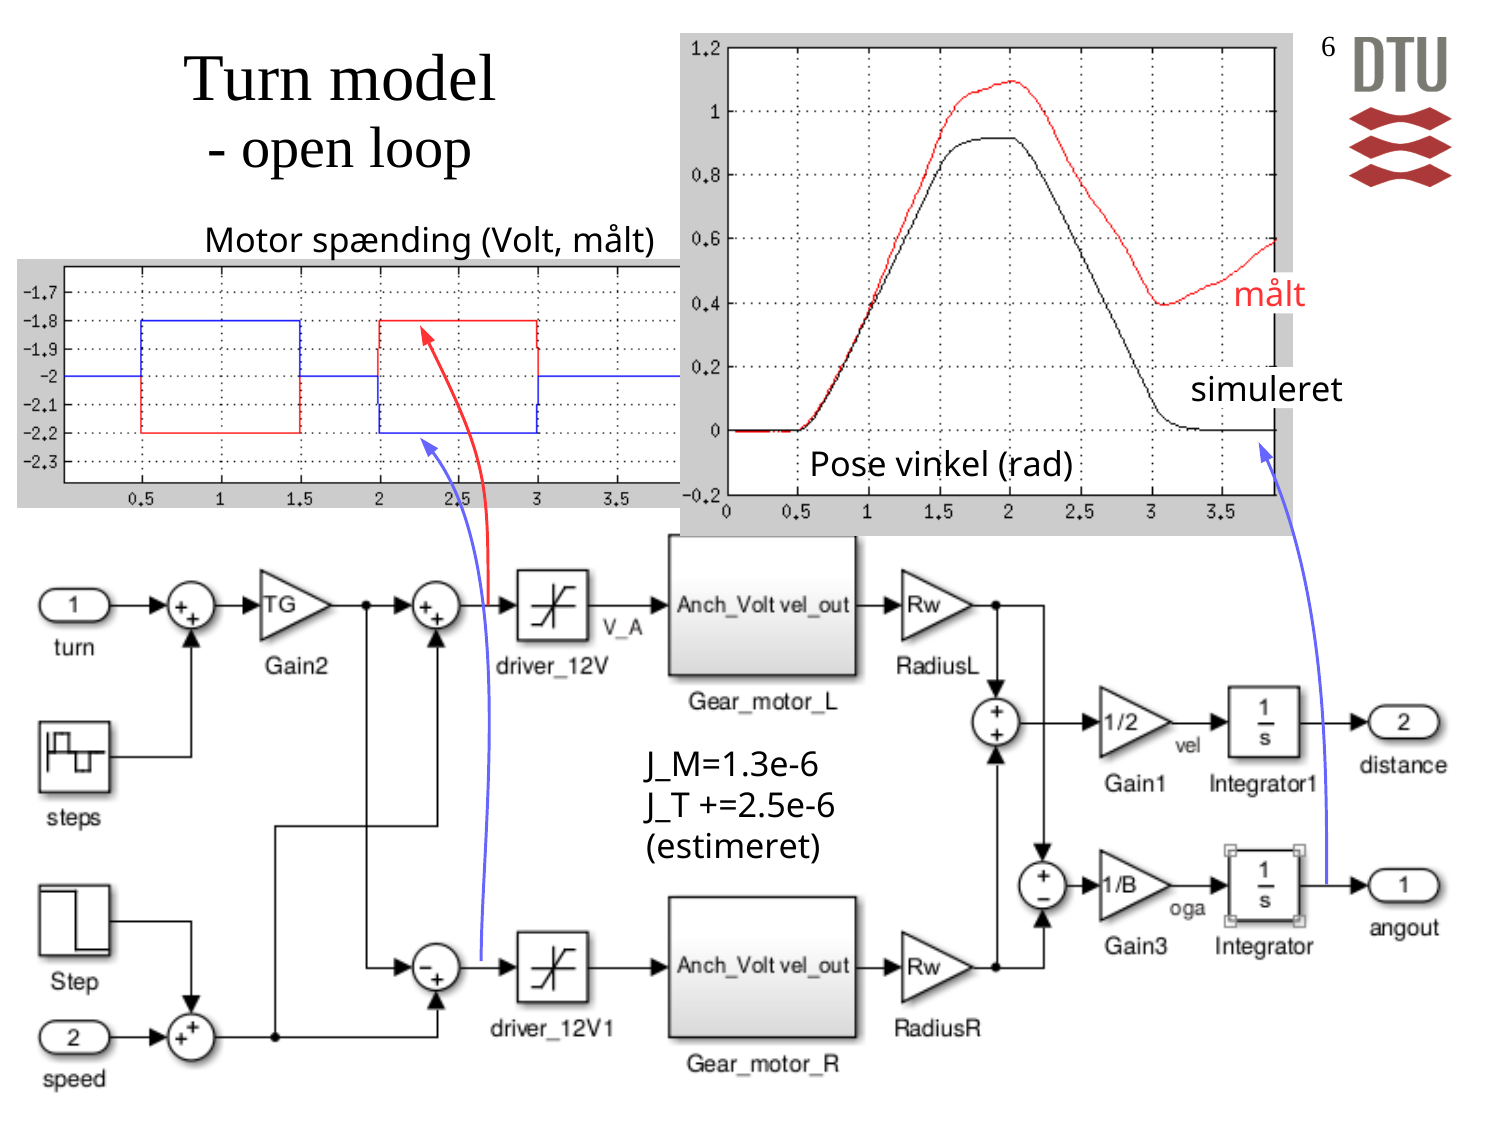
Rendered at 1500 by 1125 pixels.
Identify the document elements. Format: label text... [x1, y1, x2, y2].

picture [1349, 37, 1452, 187]
title Turn model - open loop [68, 40, 613, 180]
text_box J_M=1.3e-6 J_T +=2.5e-6 (estimeret) [646, 742, 887, 867]
text_box Motor spænding (Volt, målt) [204, 218, 692, 260]
text_box Pose vinkel (rad) [809, 442, 1101, 484]
text_box målt [1233, 272, 1311, 314]
text_box simuleret [1190, 367, 1352, 409]
picture [17, 33, 1452, 1104]
